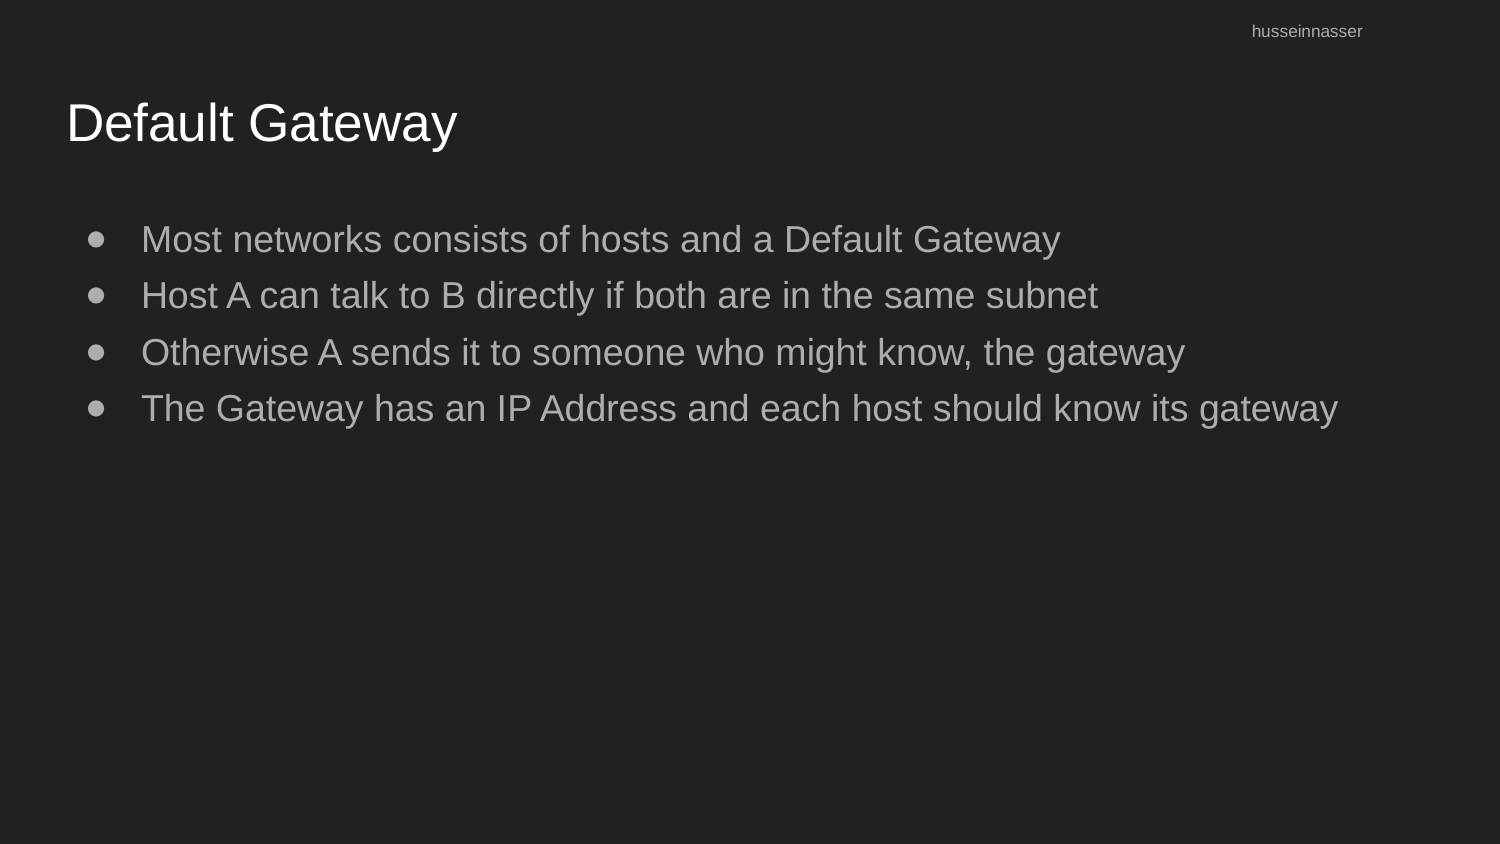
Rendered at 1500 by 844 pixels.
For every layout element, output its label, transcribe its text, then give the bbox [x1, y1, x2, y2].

subtitle husseinnasser [1236, 11, 1492, 53]
list Most networks consists of hosts and a Default Gateway Host A can talk to B directly if both are in the same subnet Otherwise A sends it to someone who might know, the gateway The Gateway has an IP Address and each host should know its gateway [51, 189, 1449, 750]
title Default Gateway [51, 72, 1449, 167]
